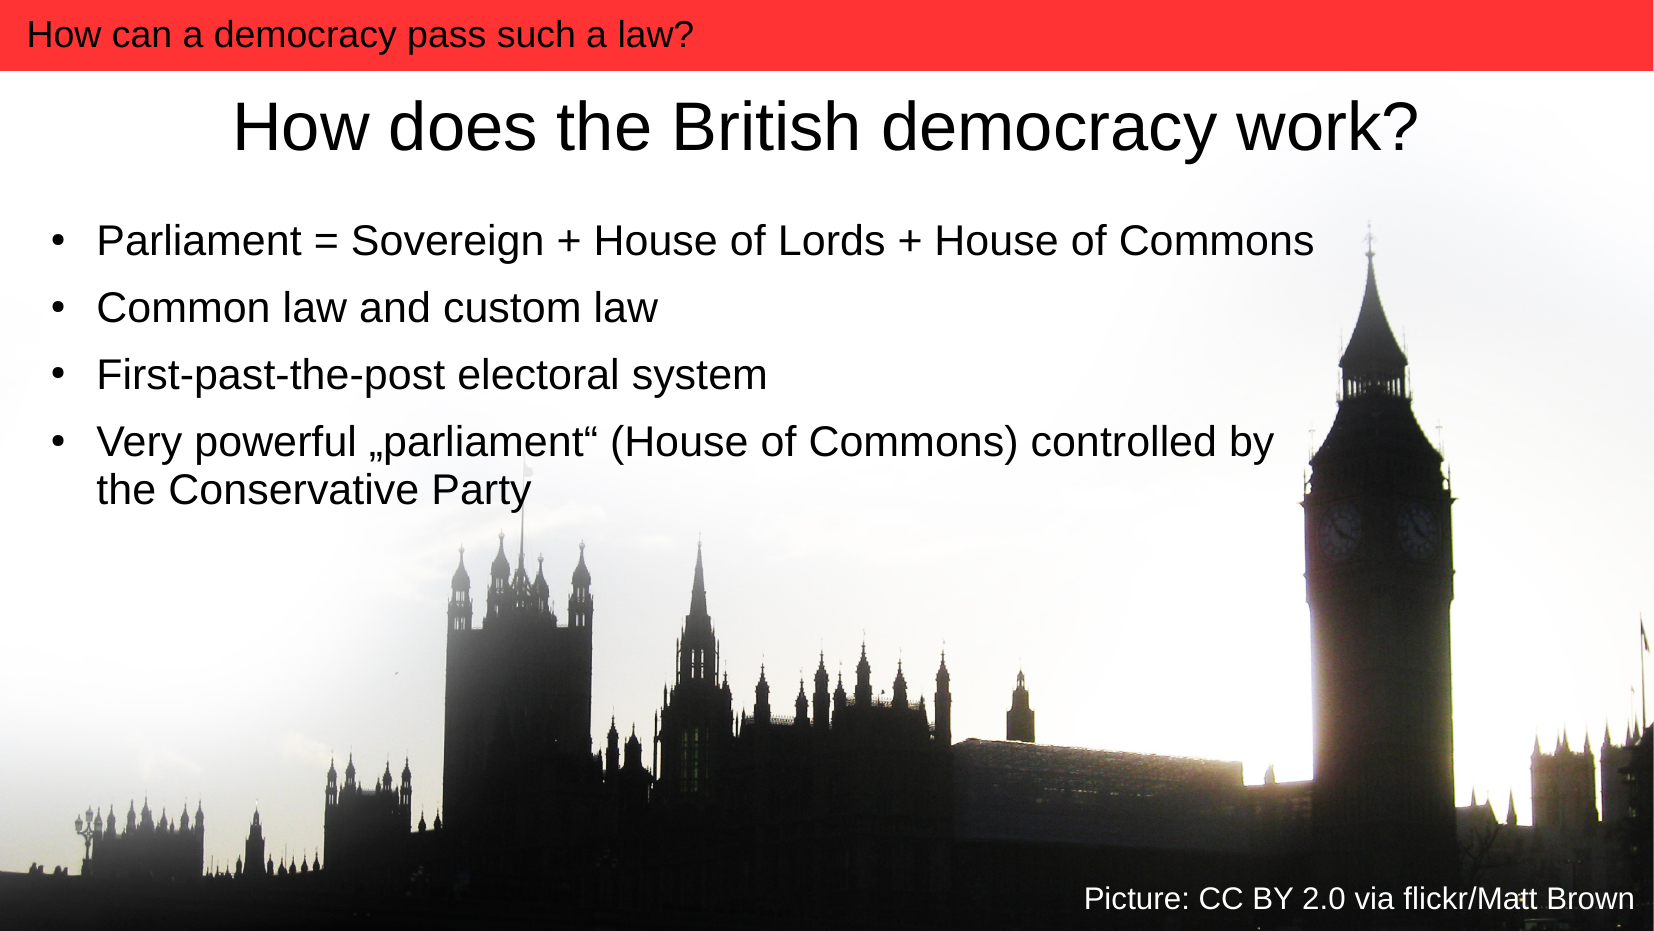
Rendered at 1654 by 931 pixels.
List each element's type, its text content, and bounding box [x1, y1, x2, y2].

list Parliament = Sovereign + House of Lords + House of Commons Common law and custom law First-past-the-post electoral system Very powerful „parliament“ (House of Commons) controlled by the Conservative Party [35, 216, 1317, 532]
picture [0, 71, 1654, 931]
text_box How can a democracy pass such a law? [11, 5, 886, 63]
text_box Picture: CC BY 2.0 via flickr/Matt Brown [1068, 874, 1654, 931]
title How does the British democracy work? [82, 71, 1571, 205]
text_box [0, 0, 1654, 71]
